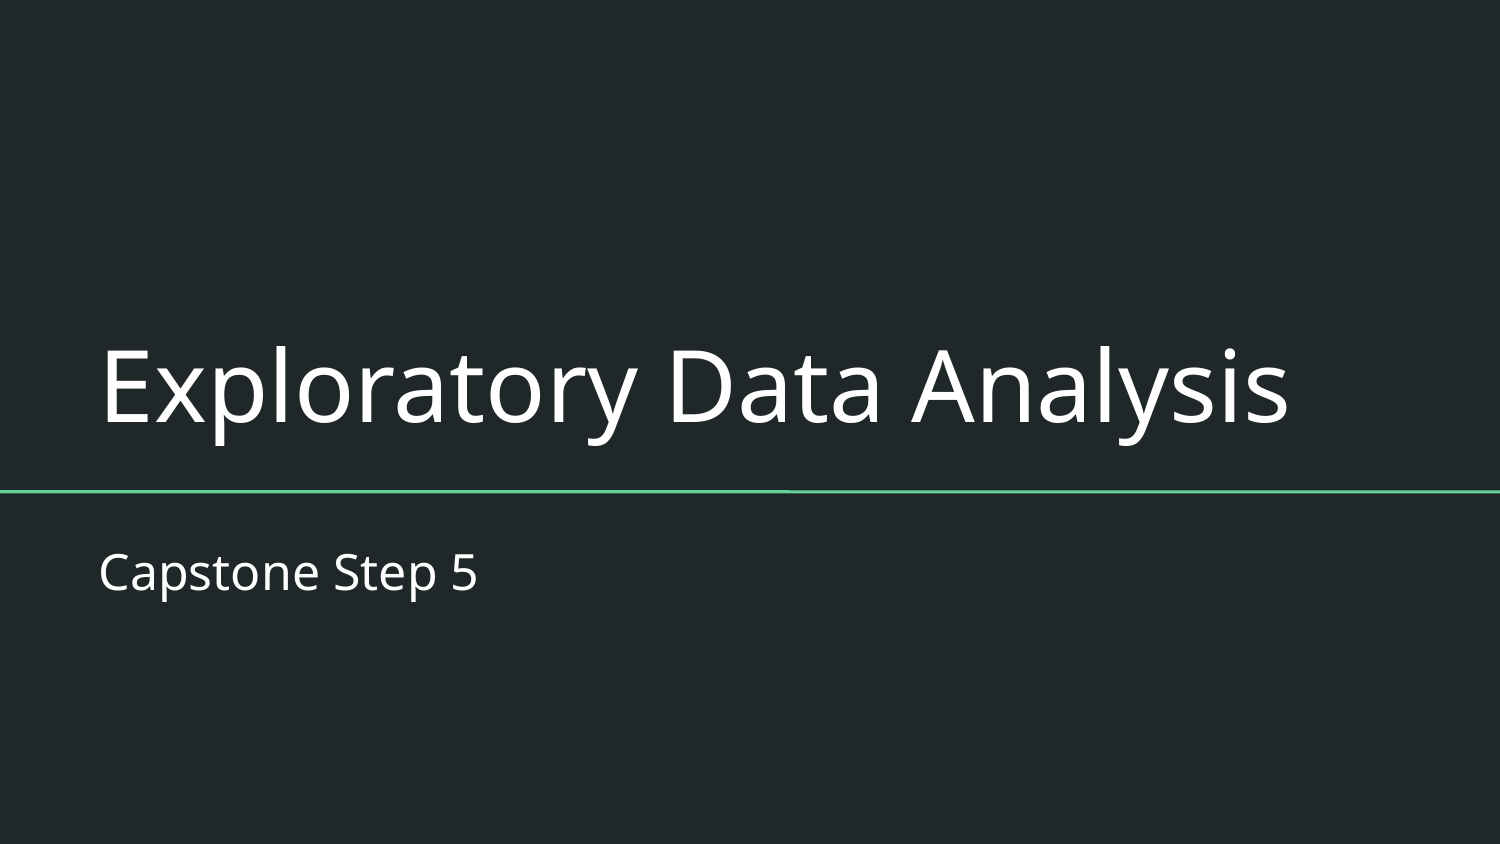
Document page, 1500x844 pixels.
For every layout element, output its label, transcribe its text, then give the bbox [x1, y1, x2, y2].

subtitle Capstone Step 5 [83, 522, 1417, 626]
title Exploratory Data Analysis [83, 206, 1417, 467]
